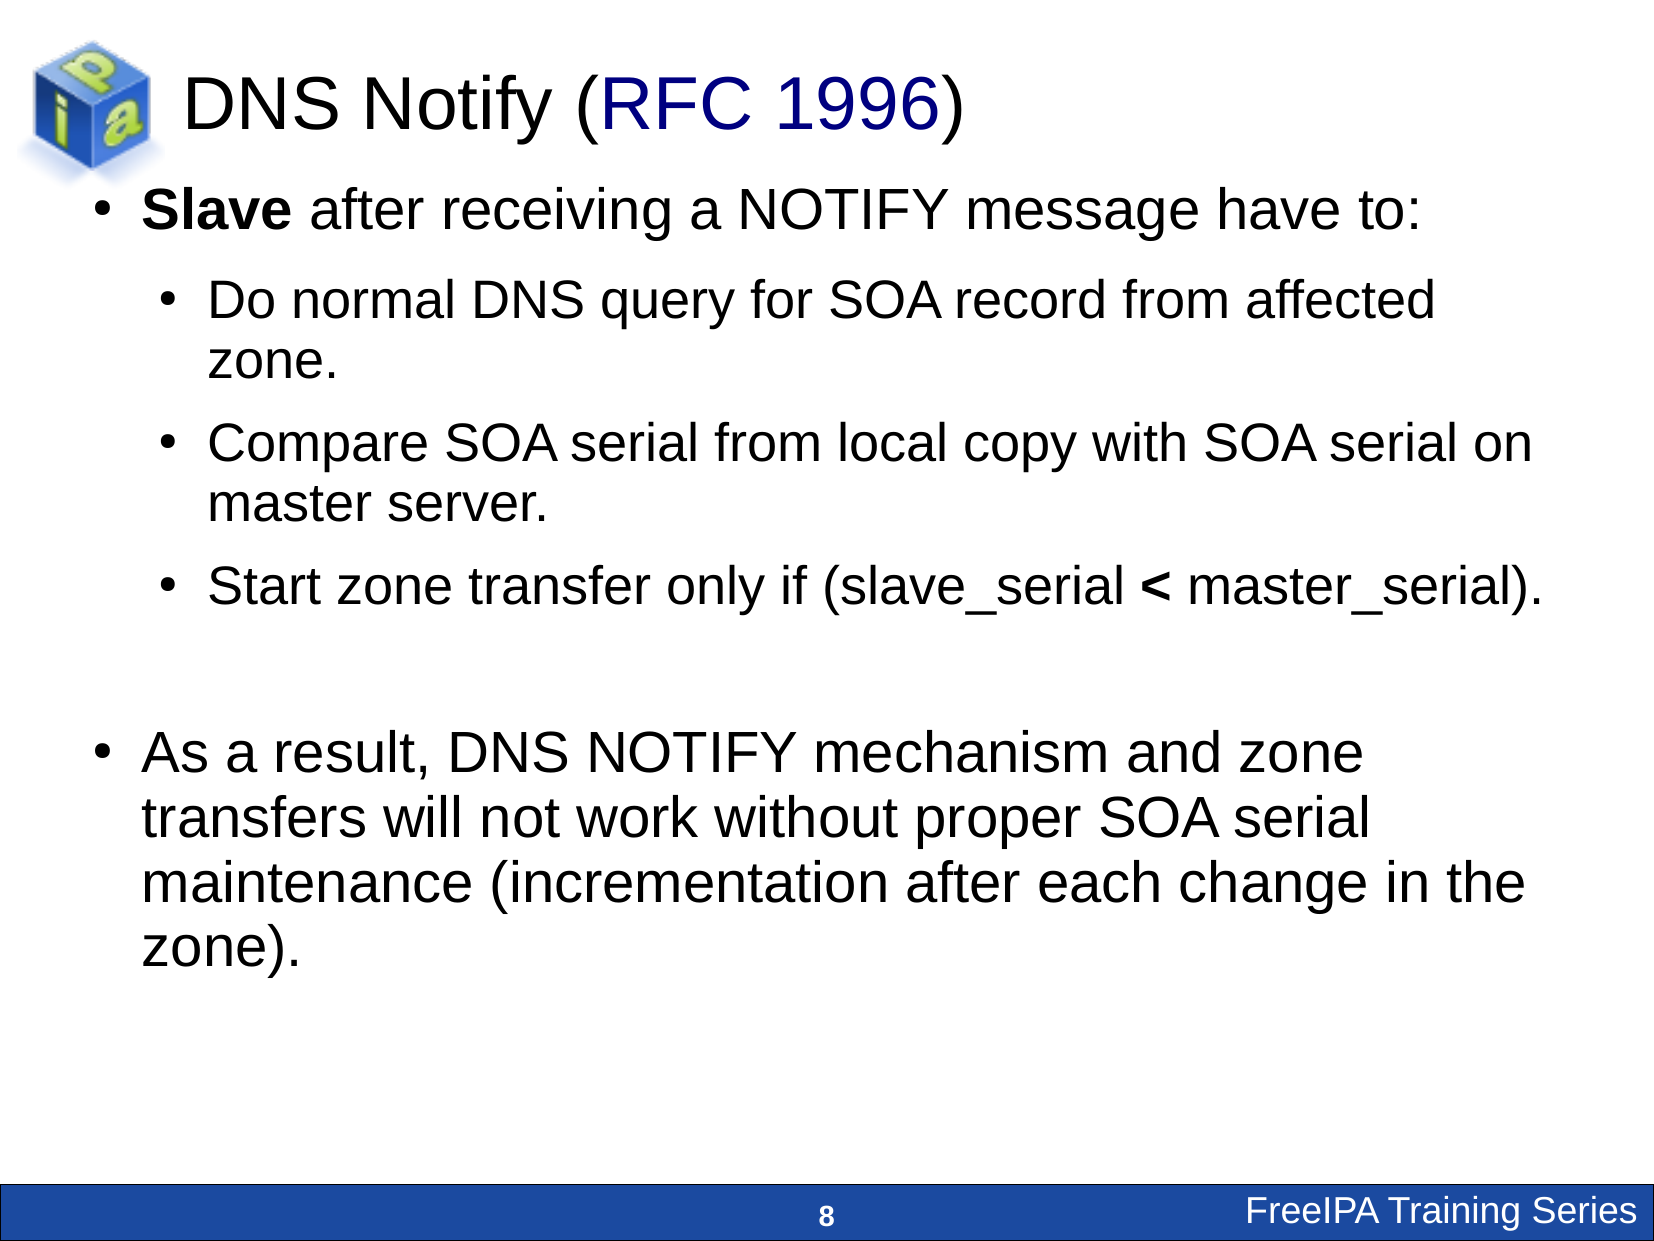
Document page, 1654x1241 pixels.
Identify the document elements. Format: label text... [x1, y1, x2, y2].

picture [17, 34, 165, 193]
list Slave after receiving a NOTIFY message have to: Do normal DNS query for SOA record from affected zone. Compare SOA serial from local copy with SOA serial on master server. Start zone transfer only if (slave_serial < master_serial). As a result, DNS NOTIFY mechanism and zone transfers will not work without proper SOA serial maintenance (incrementation after each change in the zone). [76, 177, 1565, 986]
title DNS Notify (RFC 1996) [182, 31, 1579, 177]
